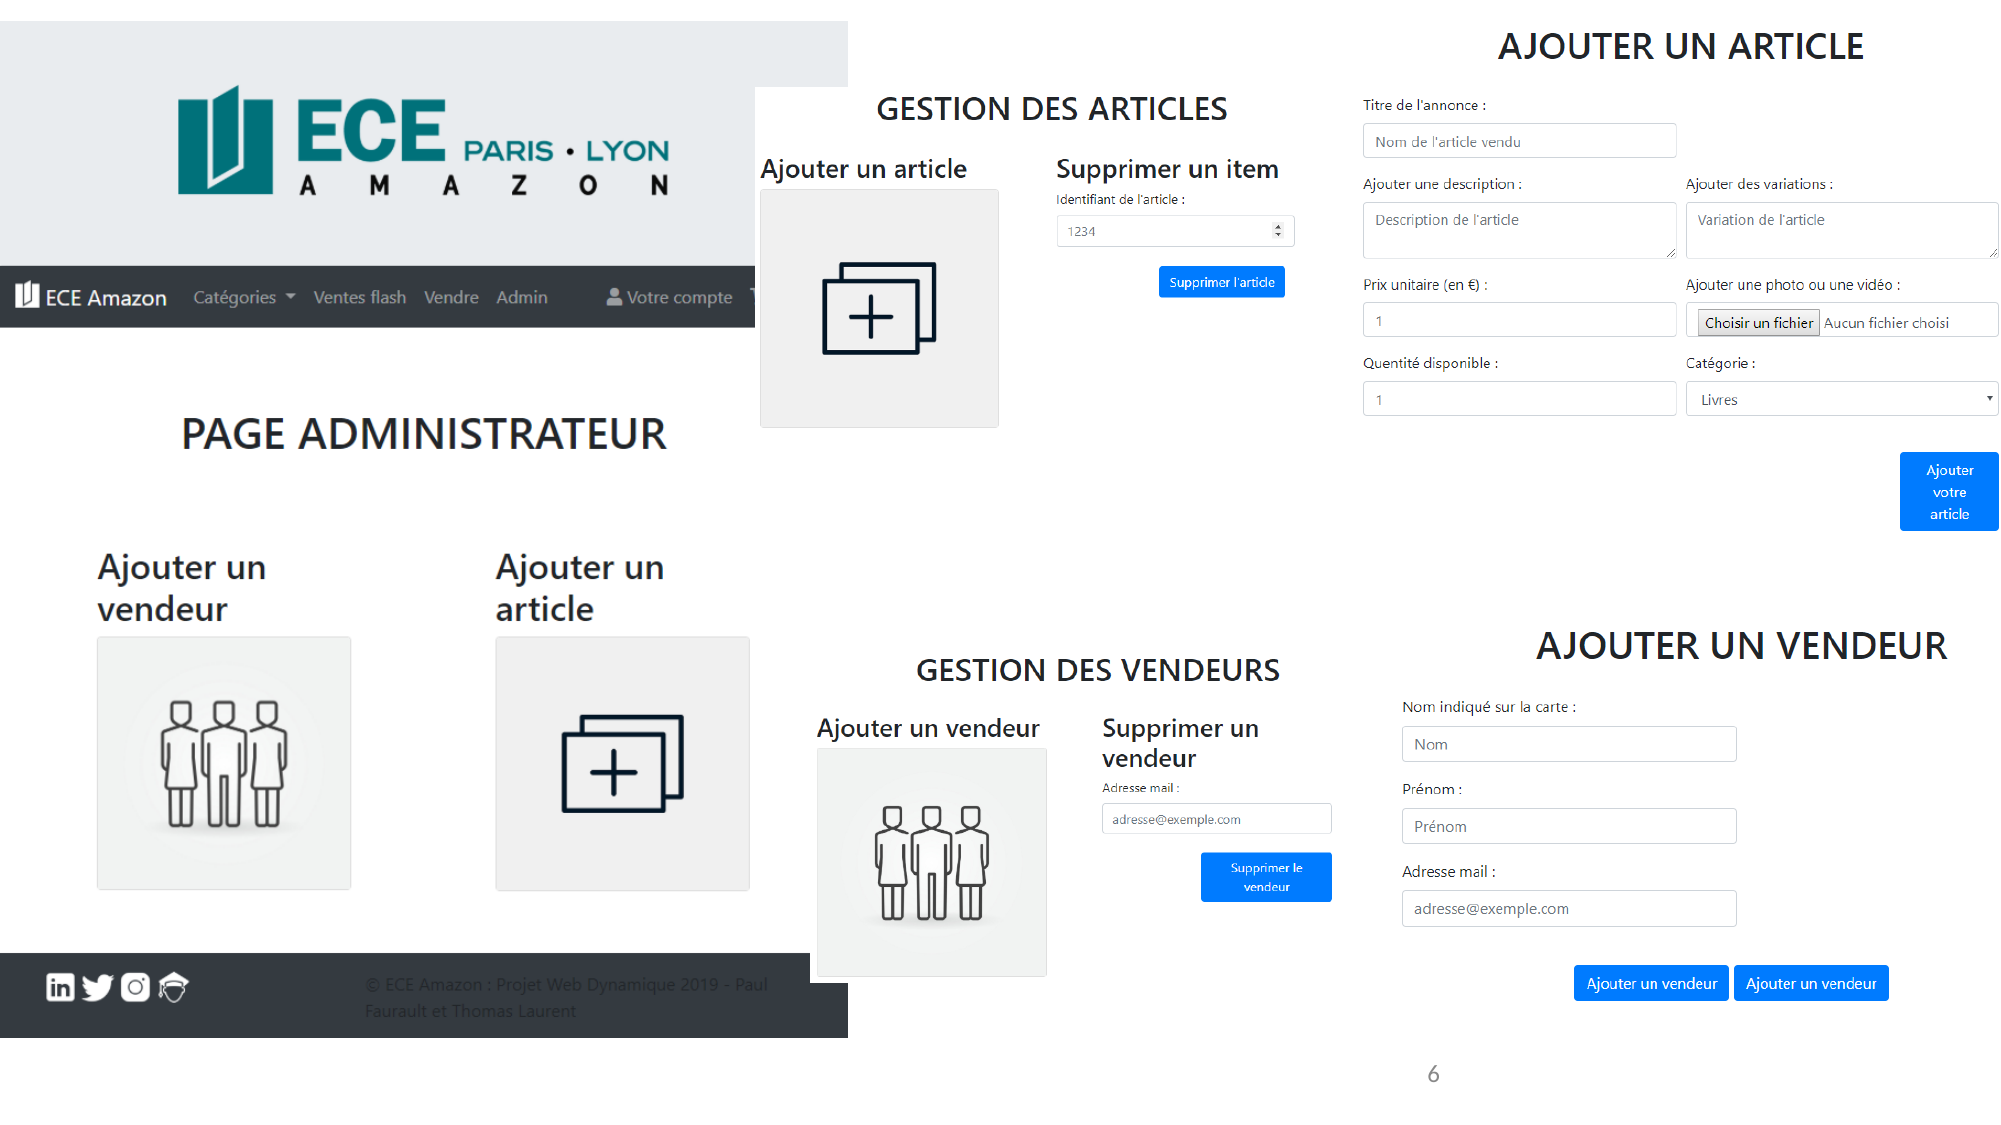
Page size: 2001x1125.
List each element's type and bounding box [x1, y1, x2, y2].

picture [1390, 616, 1964, 1016]
picture [0, 22, 1346, 1038]
picture [1349, 22, 2000, 537]
text_box [1412, 1042, 1863, 1103]
